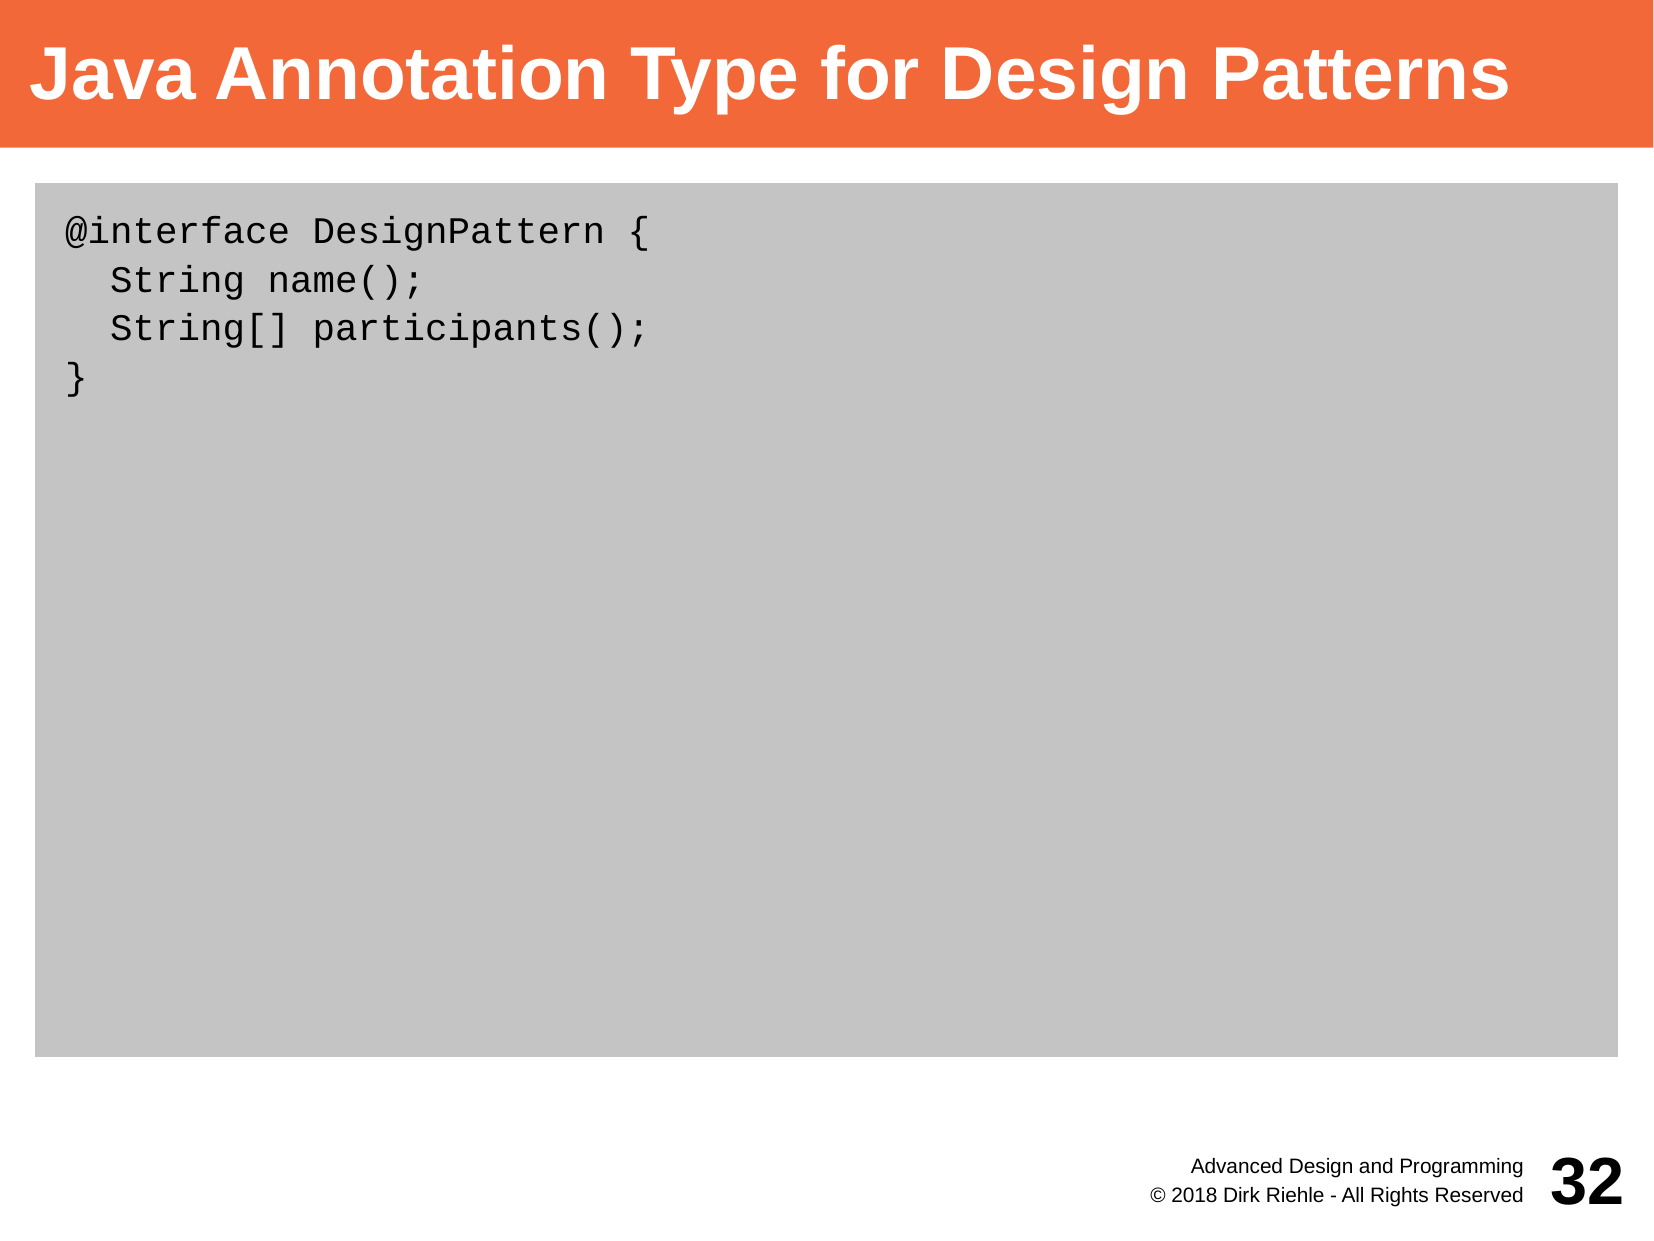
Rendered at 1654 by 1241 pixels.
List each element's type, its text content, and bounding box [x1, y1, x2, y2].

title Java Annotation Type for Design Patterns [0, 0, 1654, 148]
list @interface DesignPattern { String name(); String[] participants(); } [29, 177, 1625, 1063]
